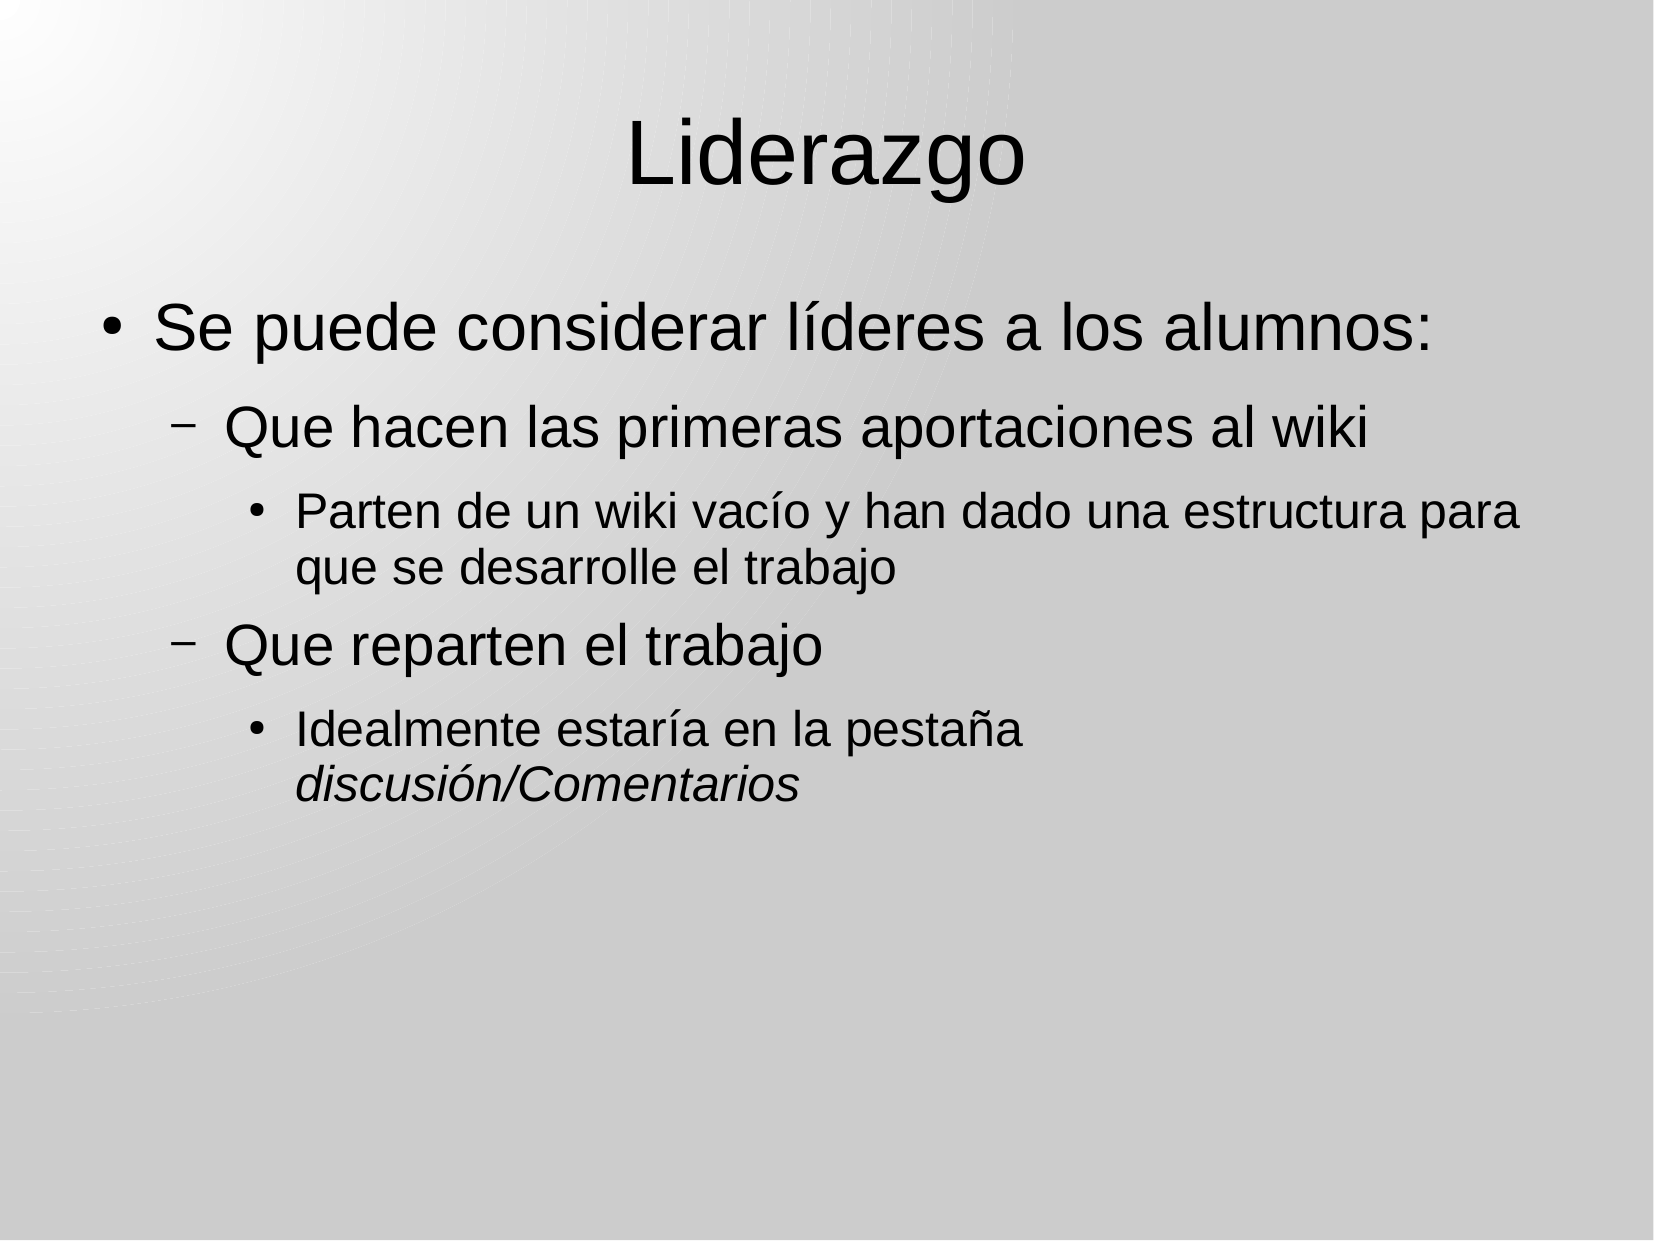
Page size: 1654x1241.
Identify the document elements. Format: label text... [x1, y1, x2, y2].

title Liderazgo [82, 49, 1571, 257]
list Se puede considerar líderes a los alumnos: Que hacen las primeras aportaciones al wiki Parten de un wiki vacío y han dado una estructura para que se desarrolle el trabajo Que reparten el trabajo Idealmente estaría en la pestaña discusión/Comentarios [82, 290, 1538, 1109]
